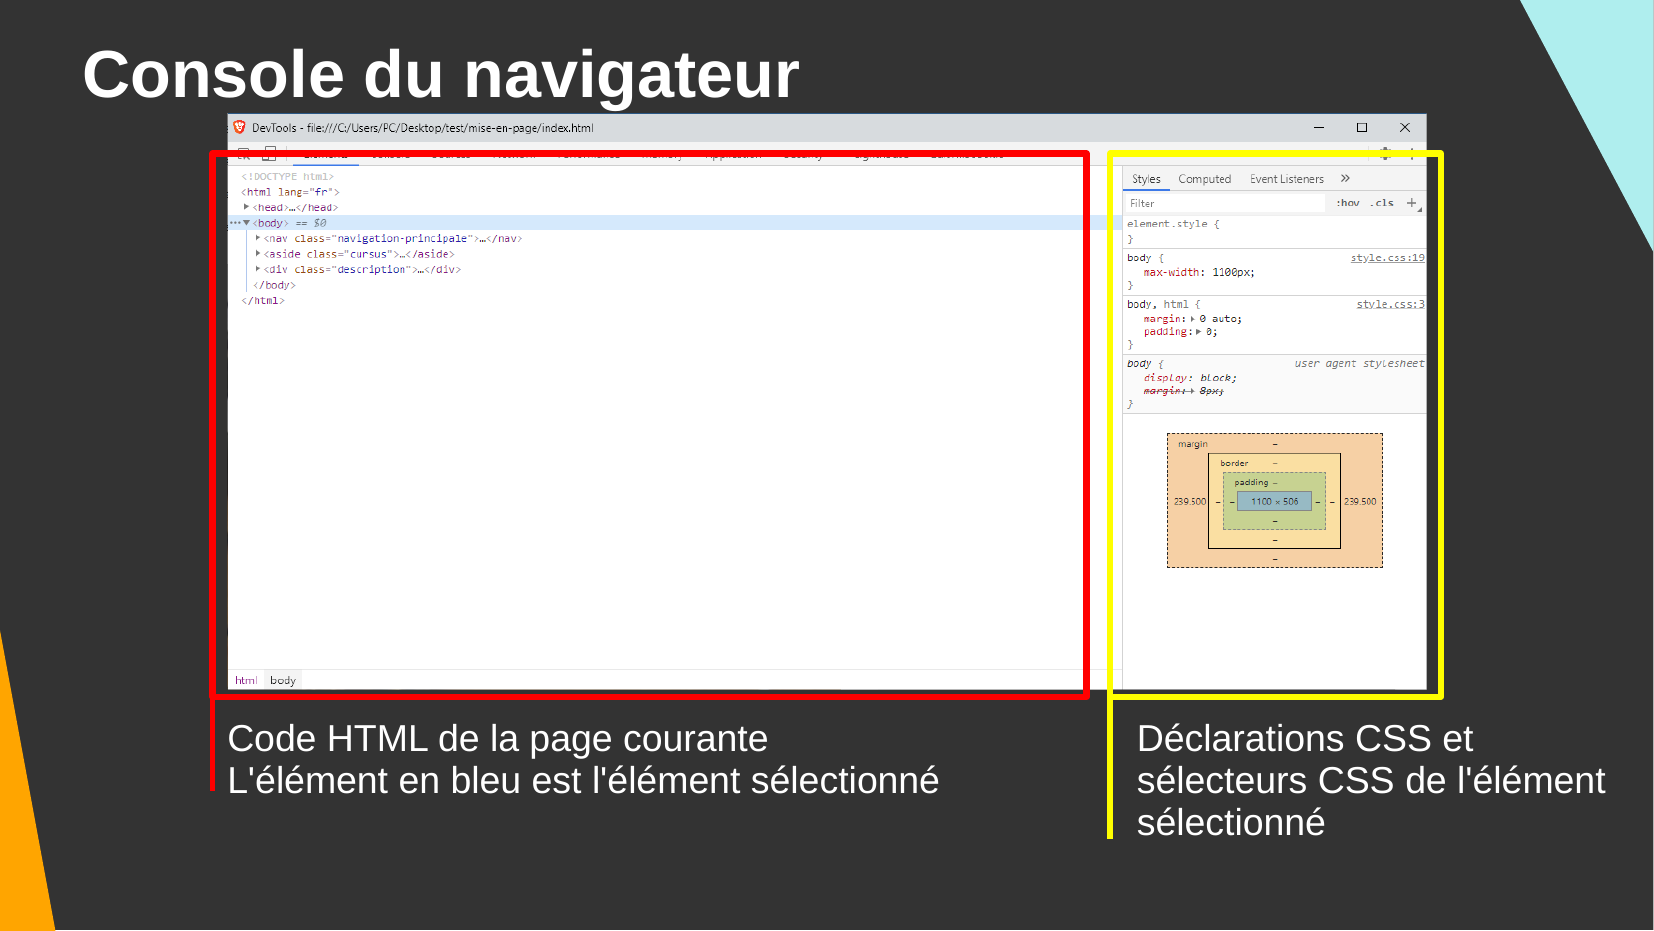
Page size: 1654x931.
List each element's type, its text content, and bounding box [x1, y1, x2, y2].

title Console du navigateur [82, 37, 1571, 114]
text_box [1520, 0, 1654, 254]
picture [227, 157, 1083, 690]
picture [1113, 157, 1427, 690]
text_box [0, 630, 56, 931]
text_box Code HTML de la page courante L'élément en bleu est l'élément sélectionné [212, 710, 957, 809]
text_box Déclarations CSS et sélecteurs CSS de l'élément sélectionné [1122, 710, 1630, 931]
picture [227, 113, 1427, 690]
